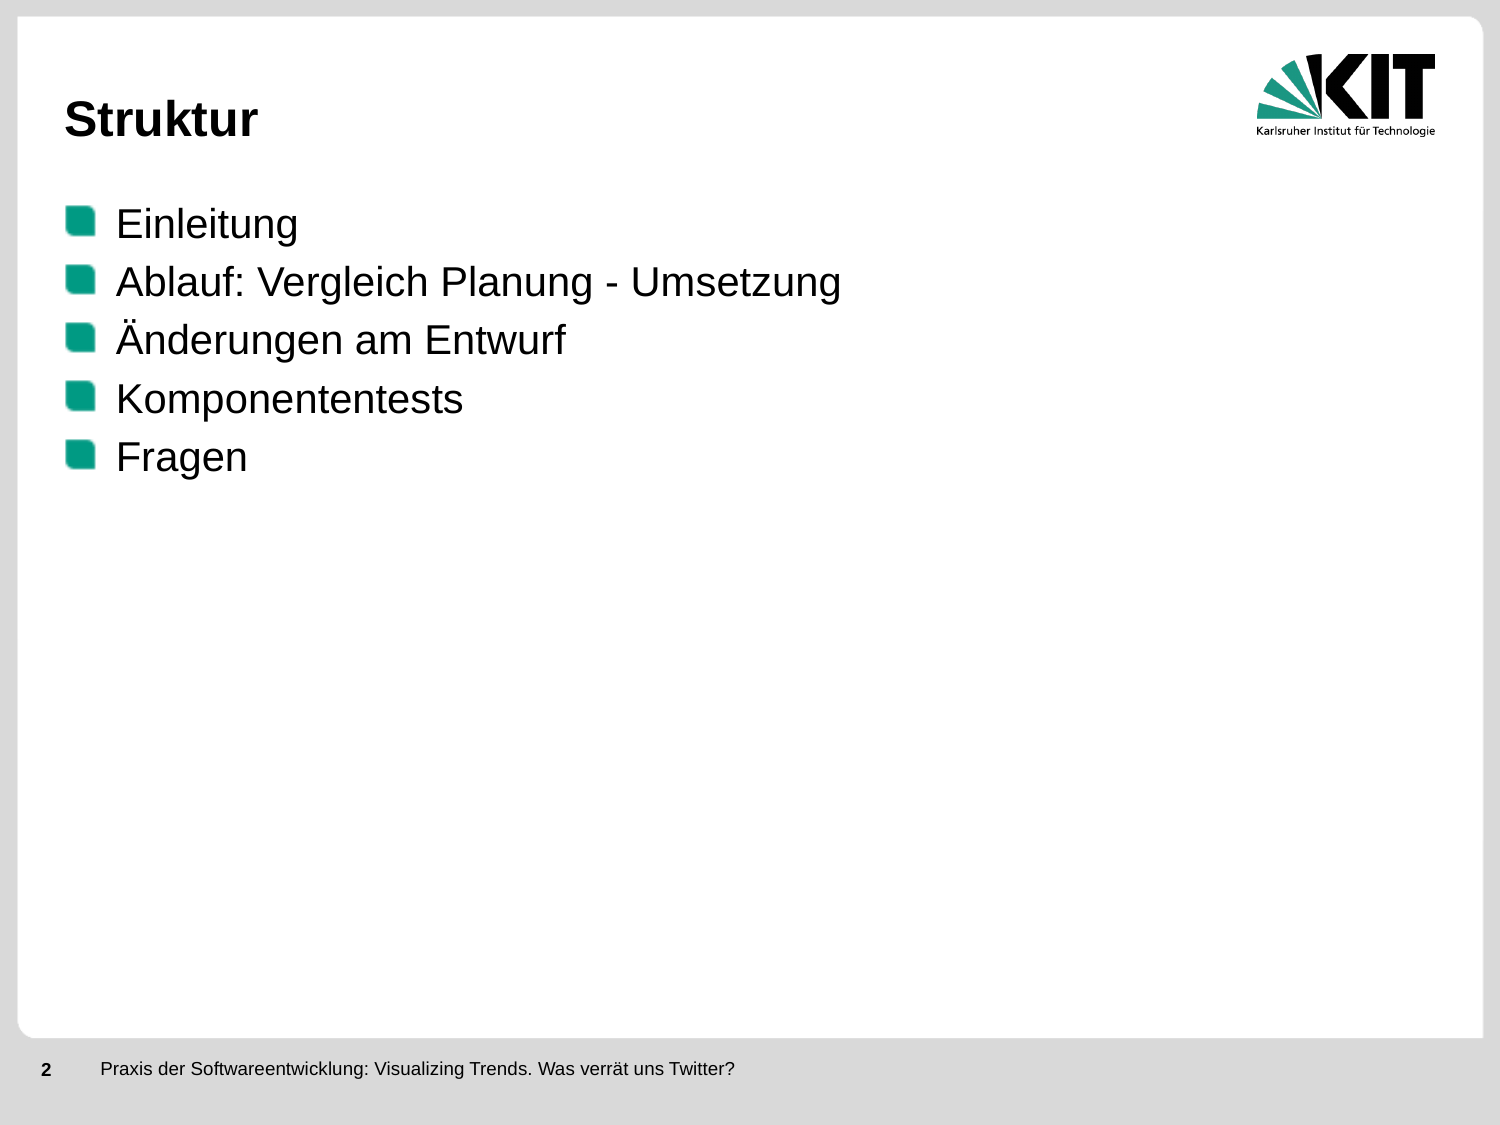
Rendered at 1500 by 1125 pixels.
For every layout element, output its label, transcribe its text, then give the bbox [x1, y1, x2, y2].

list Einleitung Ablauf: Vergleich Planung - Umsetzung Änderungen am Entwurf Komponententests Fragen [64, 196, 1436, 1000]
picture [0, 0, 1500, 1125]
title Struktur [64, 54, 1198, 147]
footer Praxis der Softwareentwicklung: Visualizing Trends. Was verrät uns Twitter? [100, 1057, 1388, 1117]
